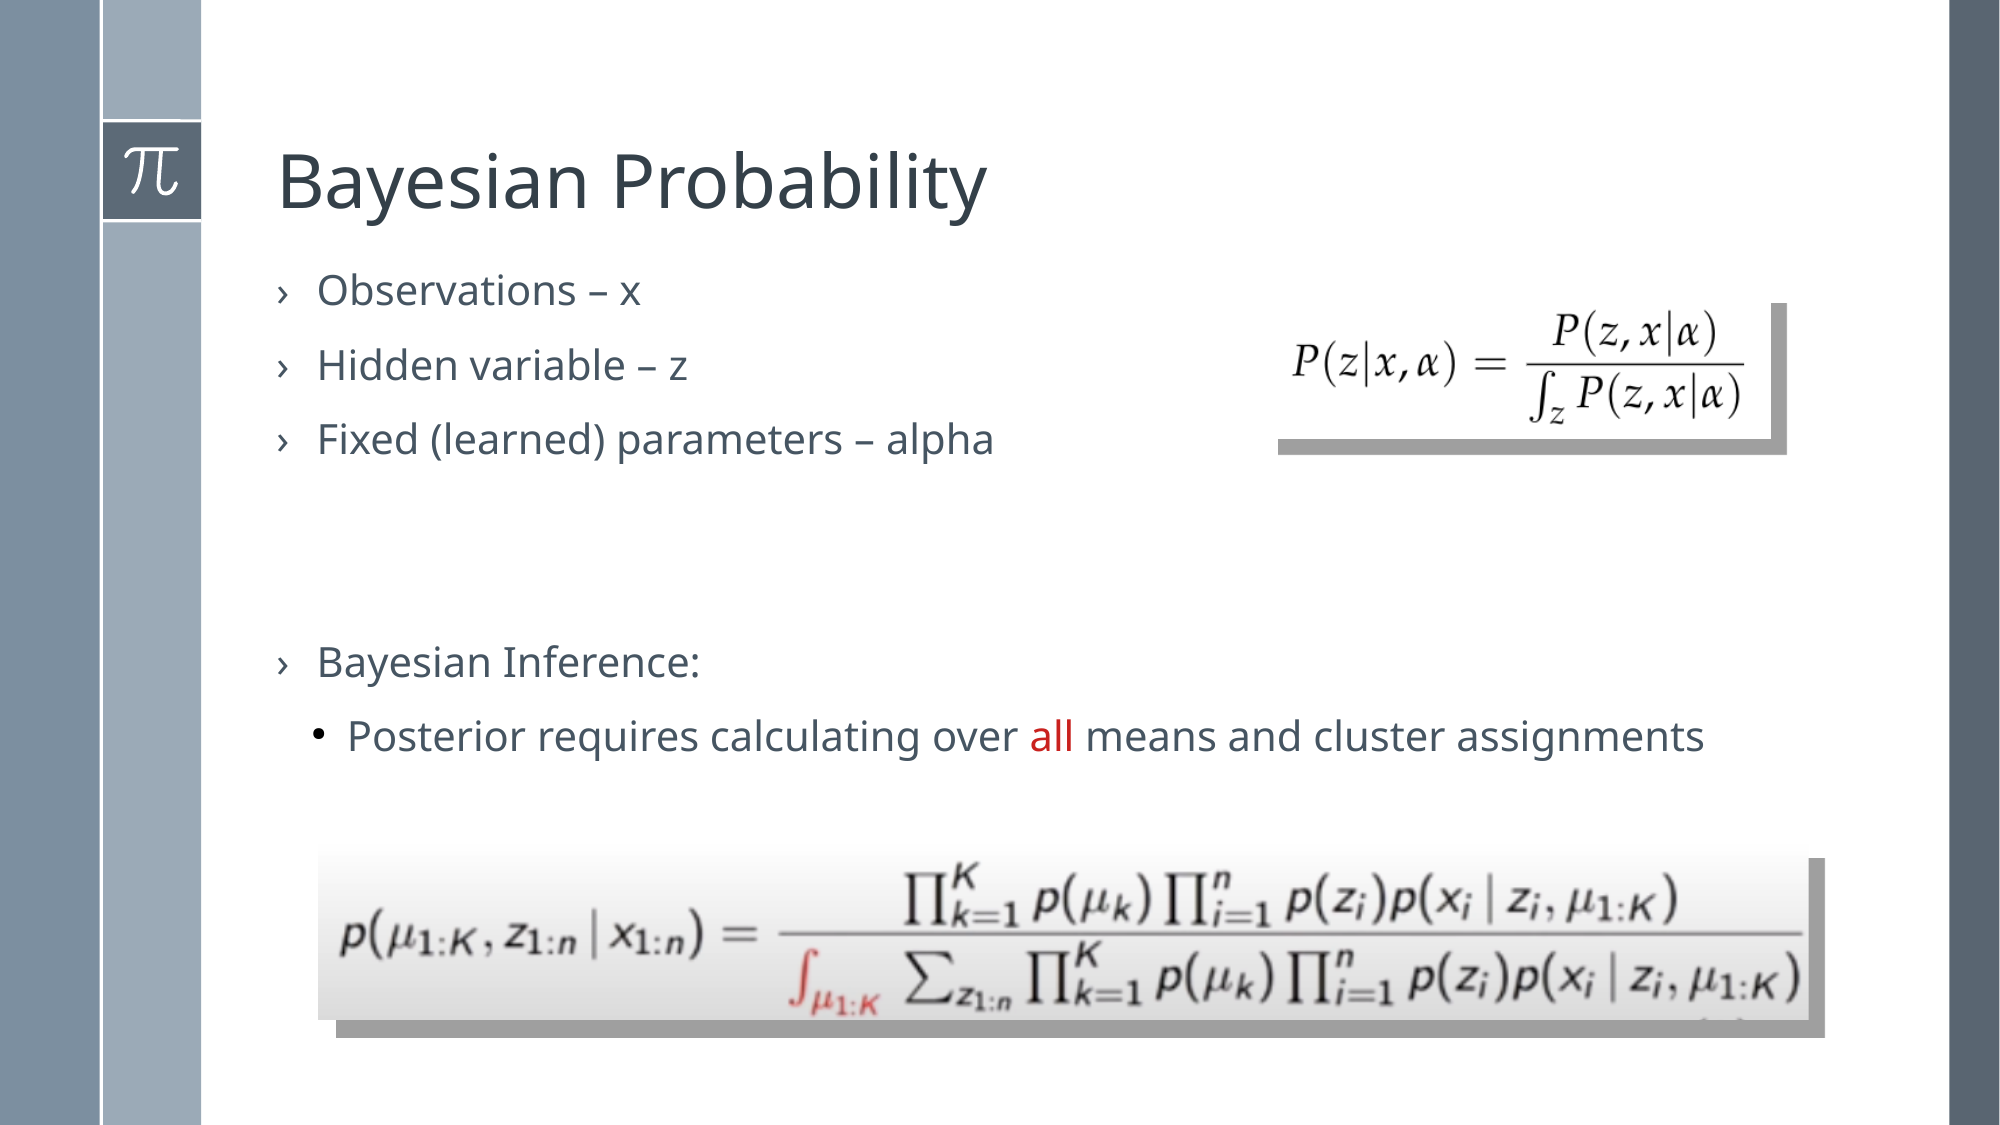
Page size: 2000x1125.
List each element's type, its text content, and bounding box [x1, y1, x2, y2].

picture [1260, 284, 1771, 439]
text_box Bayesian Probability [261, 29, 1867, 233]
picture [318, 840, 1809, 1020]
text_box Observations – x Hidden variable – z Fixed (learned) parameters – alpha Bayesian Inference: Posterior requires calculating over all means and cluster assignments [261, 262, 1845, 1013]
